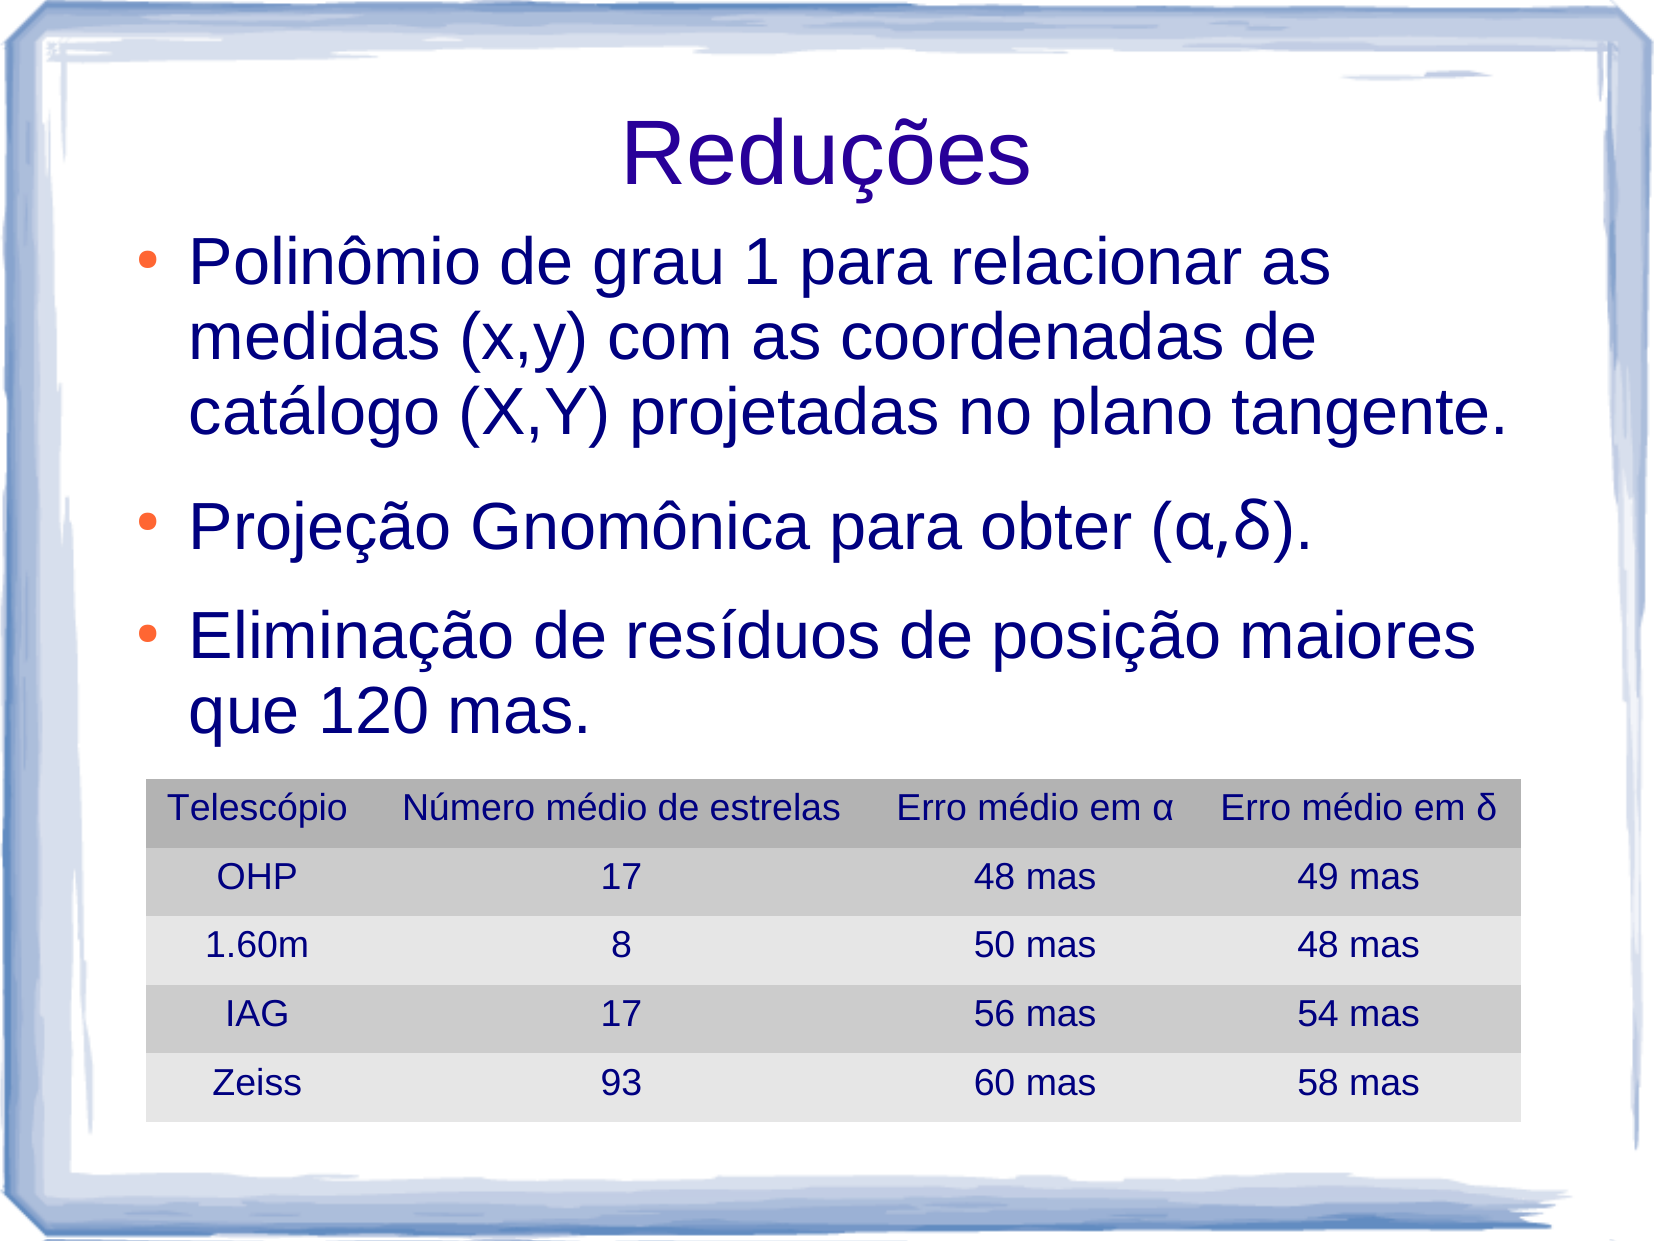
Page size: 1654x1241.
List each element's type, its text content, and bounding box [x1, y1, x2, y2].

table_cell 17 [369, 985, 874, 1053]
table_cell 56 mas [874, 985, 1196, 1053]
table_cell 8 [369, 916, 874, 985]
picture [0, 0, 1654, 1241]
table_cell 58 mas [1196, 1053, 1521, 1122]
table_cell 60 mas [874, 1053, 1196, 1122]
table_cell 49 mas [1196, 848, 1521, 916]
table_cell 93 [369, 1053, 874, 1122]
table_header Erro médio em δ [1196, 779, 1521, 848]
table_cell 17 [369, 848, 874, 916]
table_cell Zeiss [146, 1053, 369, 1122]
table_cell 54 mas [1196, 985, 1521, 1053]
table_cell 48 mas [874, 848, 1196, 916]
table_header Número médio de estrelas [369, 779, 874, 848]
table_header Erro médio em α [874, 779, 1196, 848]
title Reduções [82, 49, 1571, 257]
list Polinômio de grau 1 para relacionar as medidas (x,y) com as coordenadas de catálogo (X,Y) projetadas no plano tangente. Projeção Gnomônica para obter (α,δ). Eliminação de resíduos de posição maiores que 120 mas. [118, 224, 1571, 768]
table_cell OHP [146, 848, 369, 916]
table_cell 1.60m [146, 916, 369, 985]
table_cell 48 mas [1196, 916, 1521, 985]
table_header Telescópio [146, 779, 369, 848]
table_cell IAG [146, 985, 369, 1053]
table_cell 50 mas [874, 916, 1196, 985]
